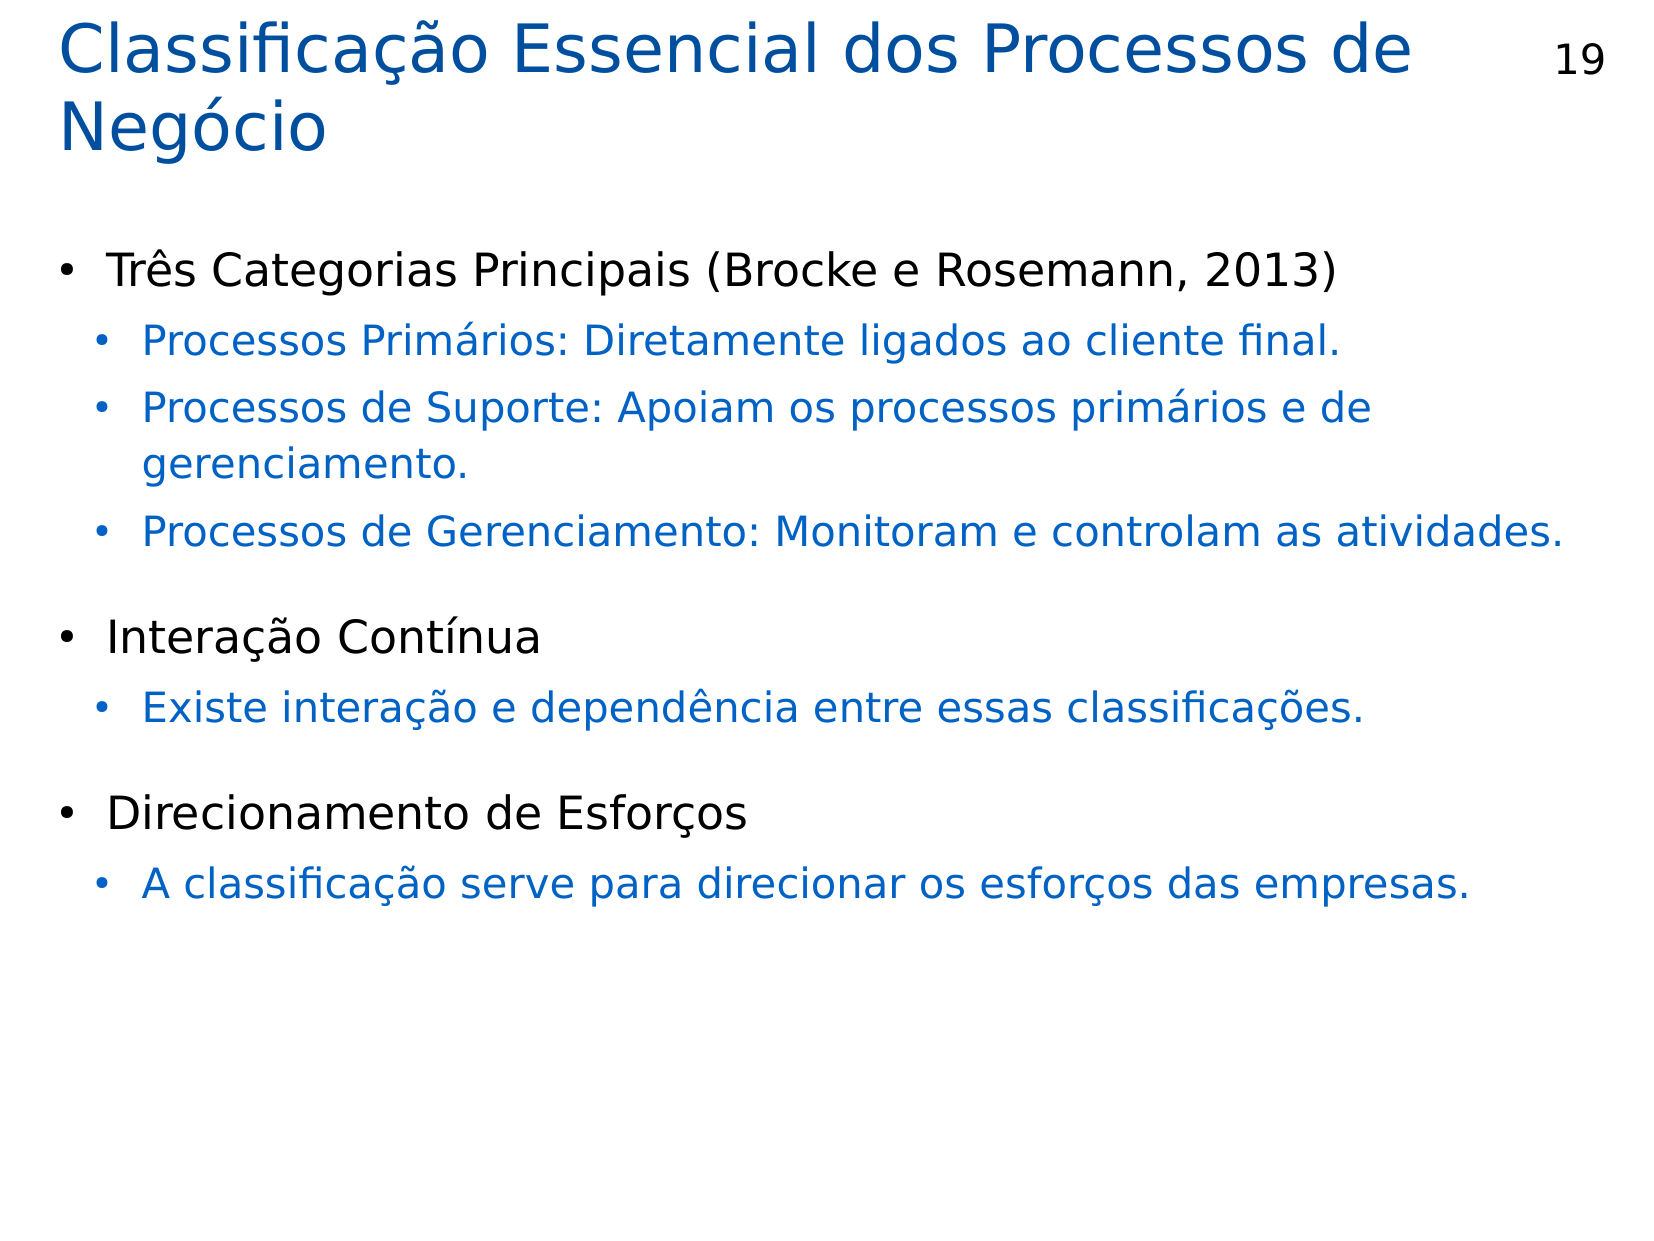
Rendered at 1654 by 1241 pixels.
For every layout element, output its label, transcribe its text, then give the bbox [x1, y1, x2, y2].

list Três Categorias Principais (Brocke e Rosemann, 2013) Processos Primários: Diretamente ligados ao cliente final. Processos de Suporte: Apoiam os processos primários e de gerenciamento. Processos de Gerenciamento: Monitoram e controlam as atividades. Interação Contínua Existe interação e dependência entre essas classificações. Direcionamento de Esforços A classificação serve para direcionar os esforços das empresas. [59, 236, 1595, 1211]
title Classificação Essencial dos Processos de Negócio [59, 10, 1506, 167]
